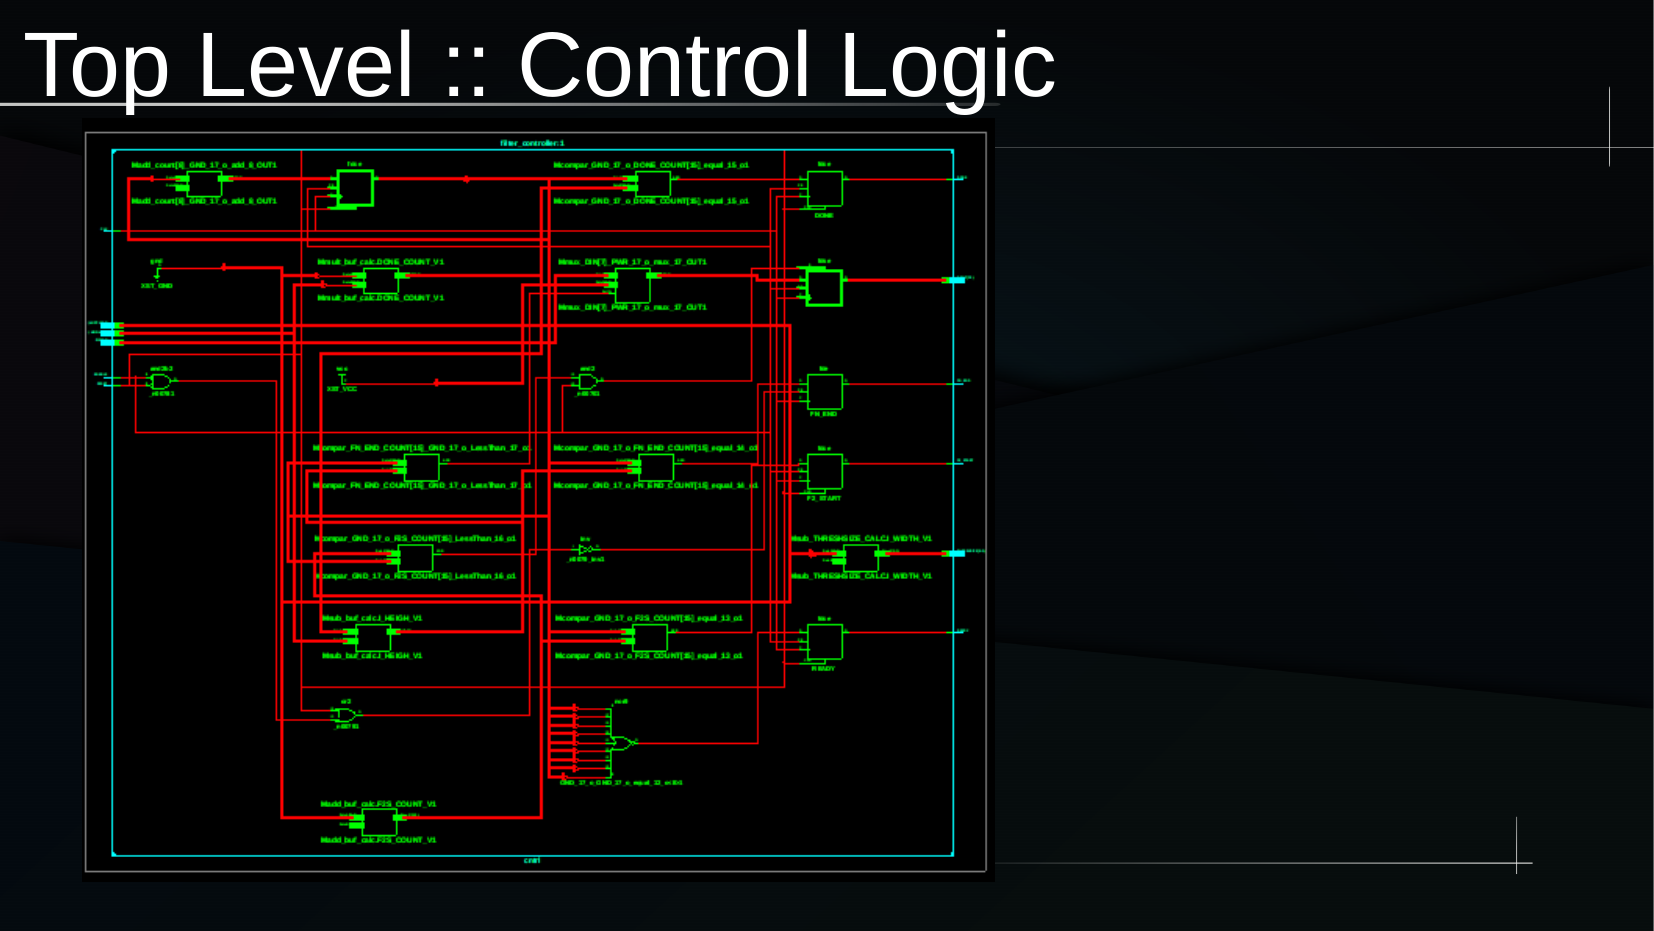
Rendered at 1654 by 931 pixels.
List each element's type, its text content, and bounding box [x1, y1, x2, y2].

title Top Level :: Control Logic [23, 11, 1589, 119]
picture [0, 0, 1654, 931]
